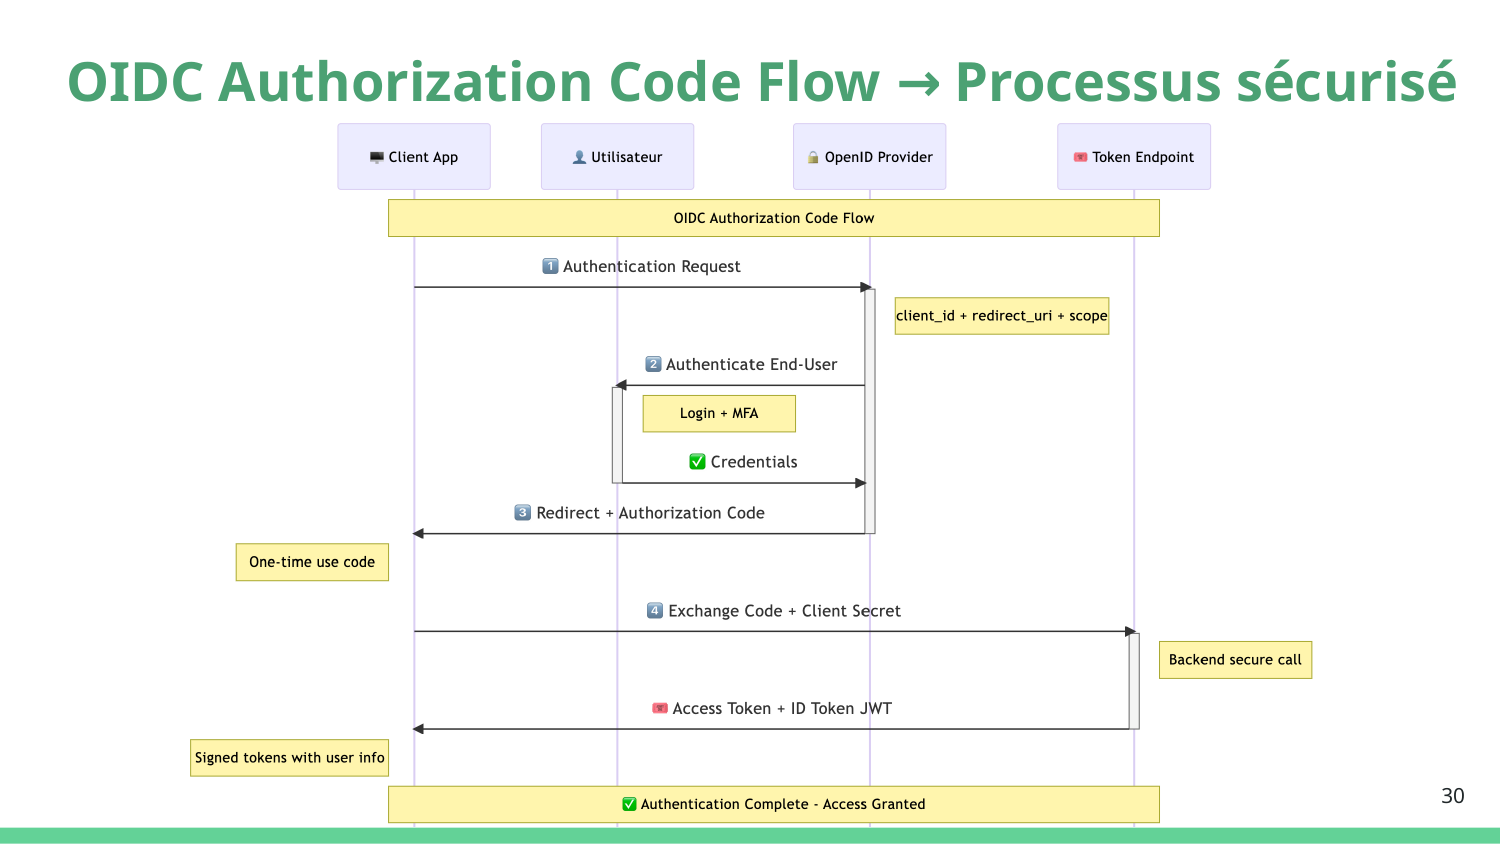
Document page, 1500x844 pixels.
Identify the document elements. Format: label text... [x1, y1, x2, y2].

picture [186, 117, 1314, 827]
slide_number <numéro> [1389, 764, 1480, 830]
title OIDC Authorization Code Flow → Processus sécurisé [51, 23, 1477, 117]
